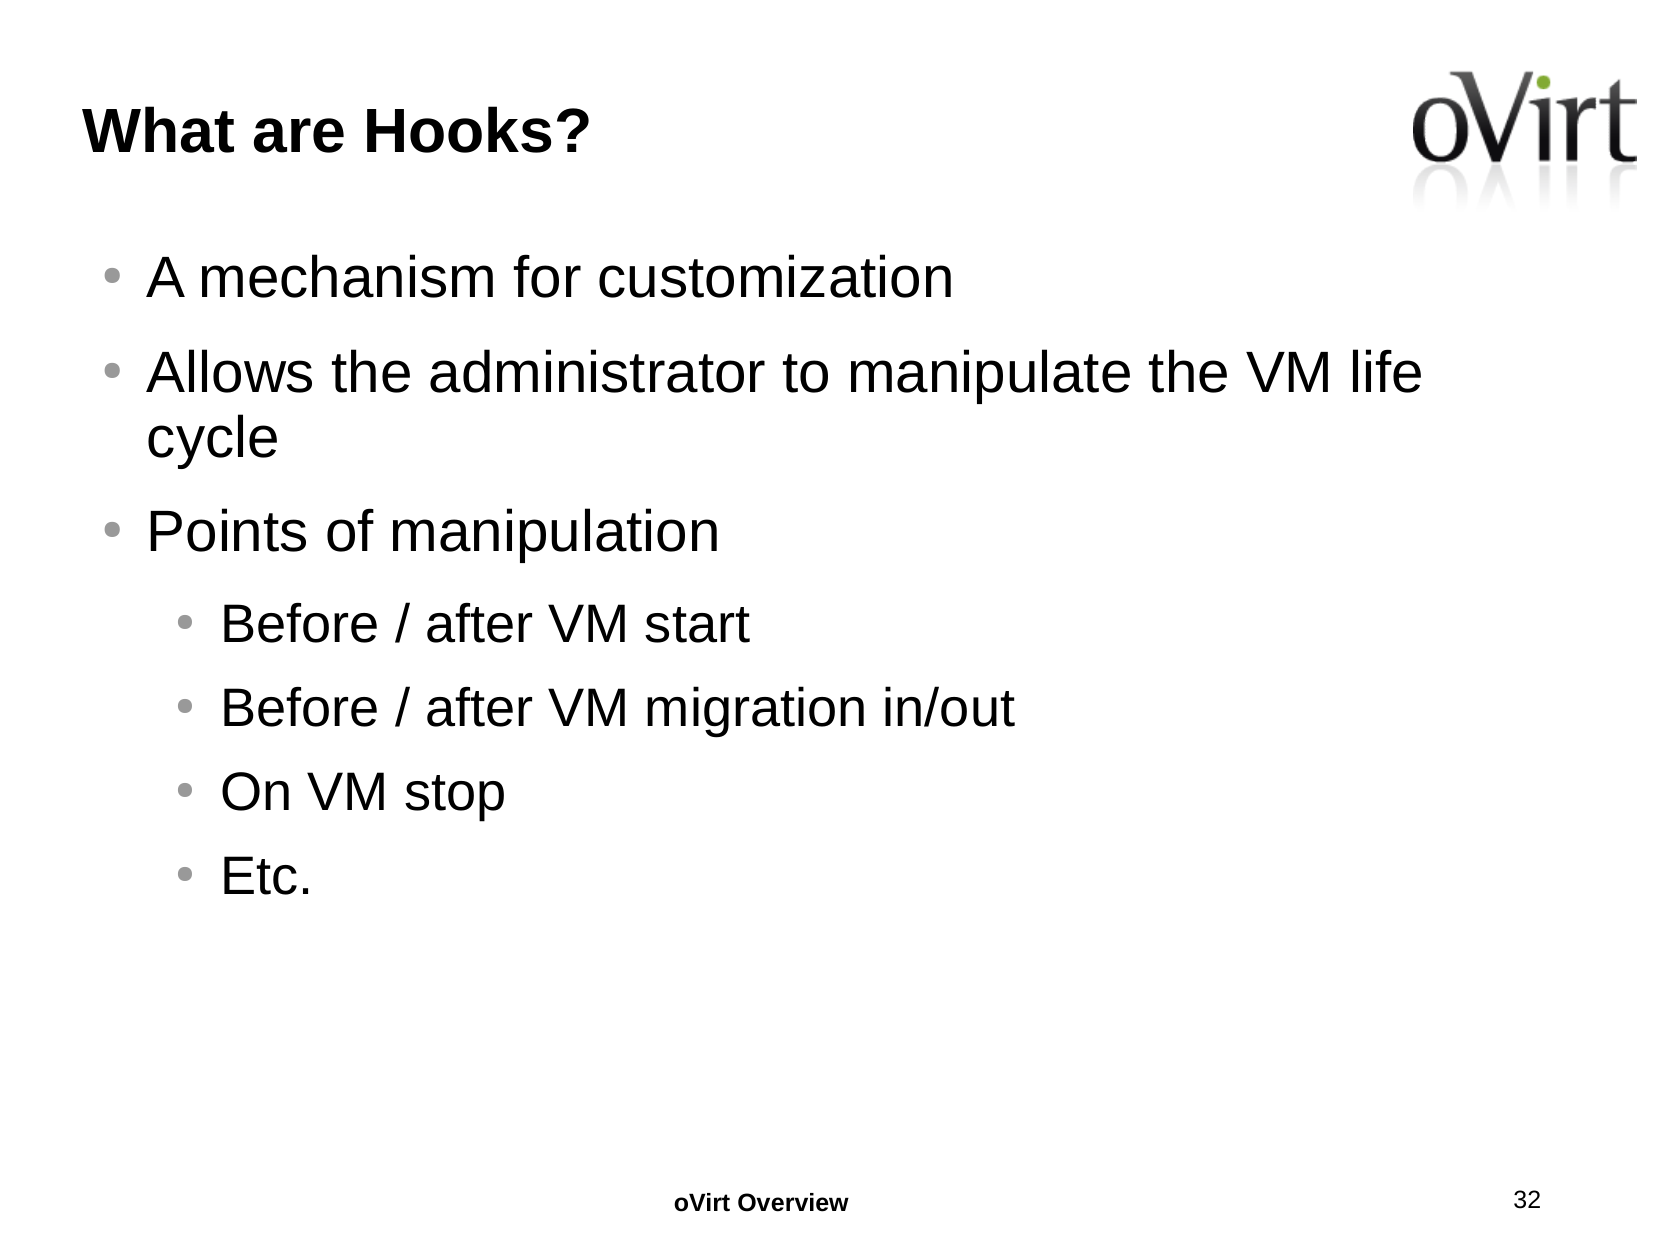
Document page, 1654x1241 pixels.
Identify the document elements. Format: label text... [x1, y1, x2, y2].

list A mechanism for customization Allows the administrator to manipulate the VM life cycle Points of manipulation Before / after VM start Before / after VM migration in/out On VM stop Etc. [86, 244, 1576, 1039]
title What are Hooks? [82, 37, 1571, 226]
picture [1571, 63, 1637, 212]
